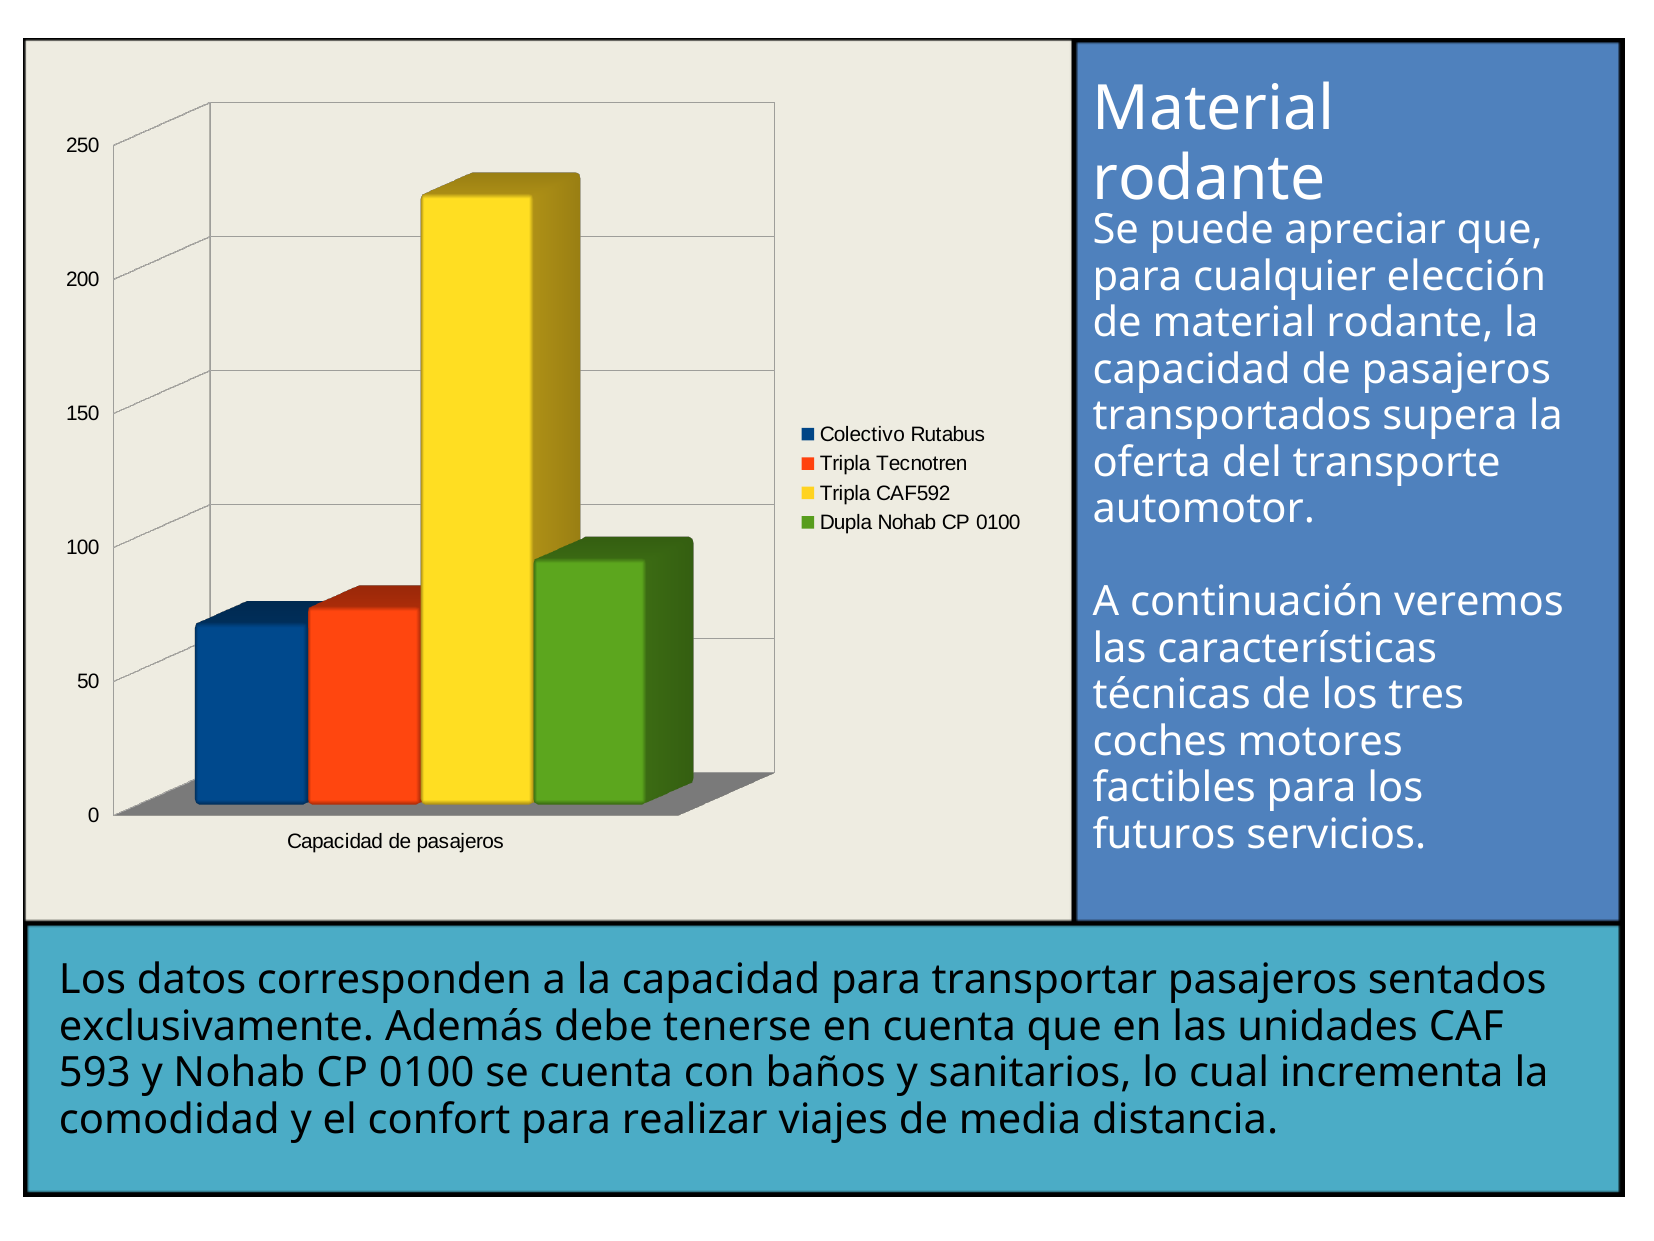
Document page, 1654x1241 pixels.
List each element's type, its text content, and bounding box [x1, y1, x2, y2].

text_box Se puede apreciar que, para cualquier elección de material rodante, la capacidad de pasajeros transportados supera la oferta del transporte automotor. A continuación veremos las características técnicas de los tres coches motores factibles para los futuros servicios. [1092, 206, 1565, 632]
chart [46, 82, 1040, 874]
text_box Los datos corresponden a la capacidad para transportar pasajeros sentados exclusivamente. Además debe tenerse en cuenta que en las unidades CAF 593 y Nohab CP 0100 se cuenta con baños y sanitarios, lo cual incrementa la comodidad y el confort para realizar viajes de media distancia. [59, 956, 1583, 1158]
picture [23, 38, 1630, 1202]
text_box Material rodante [1092, 73, 1565, 180]
